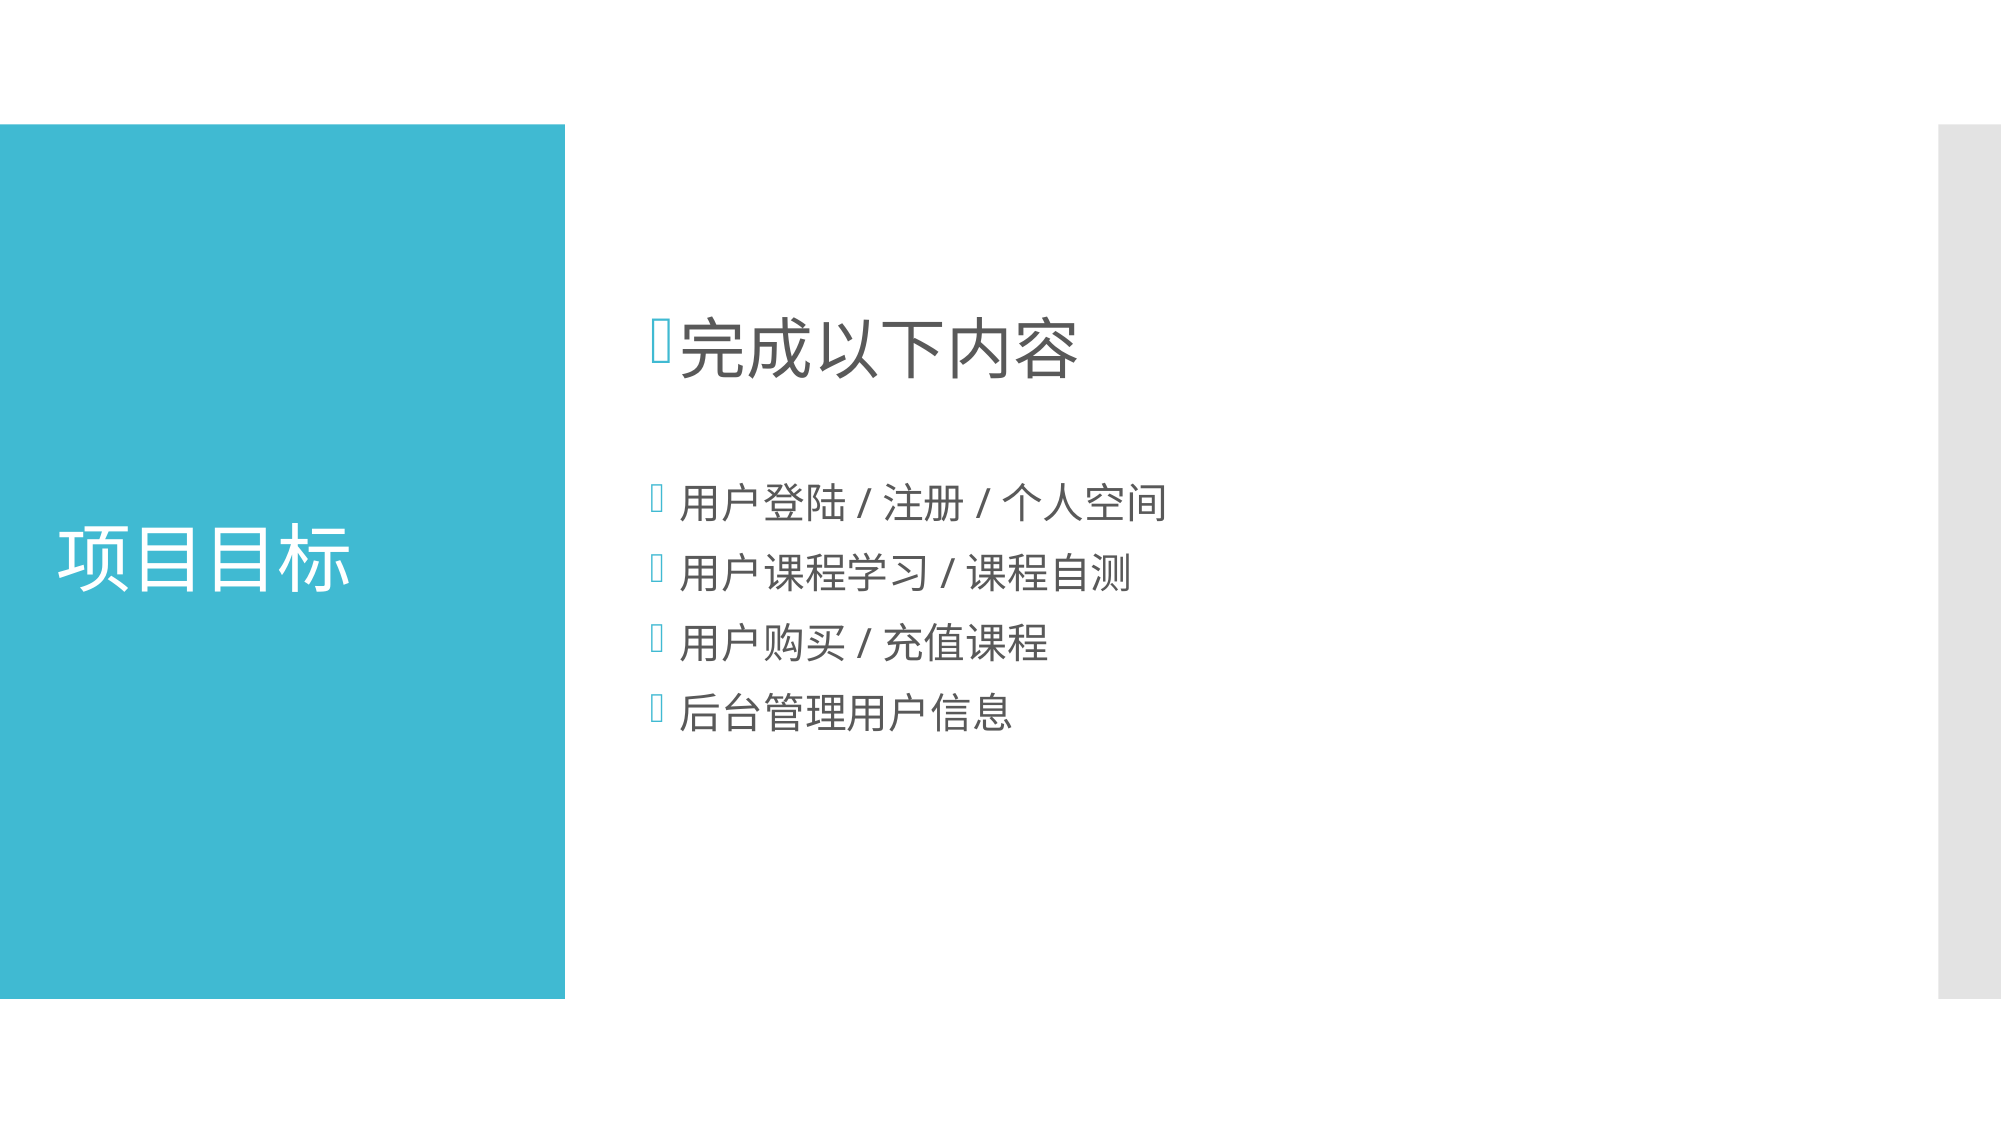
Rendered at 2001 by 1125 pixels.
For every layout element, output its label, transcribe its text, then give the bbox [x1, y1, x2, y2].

list 完成以下内容 用户登陆/注册/个人空间 用户课程学习/课程自测 用户购买/充值课程 后台管理用户信息 [634, 141, 1835, 982]
title 项目目标 [41, 184, 525, 940]
